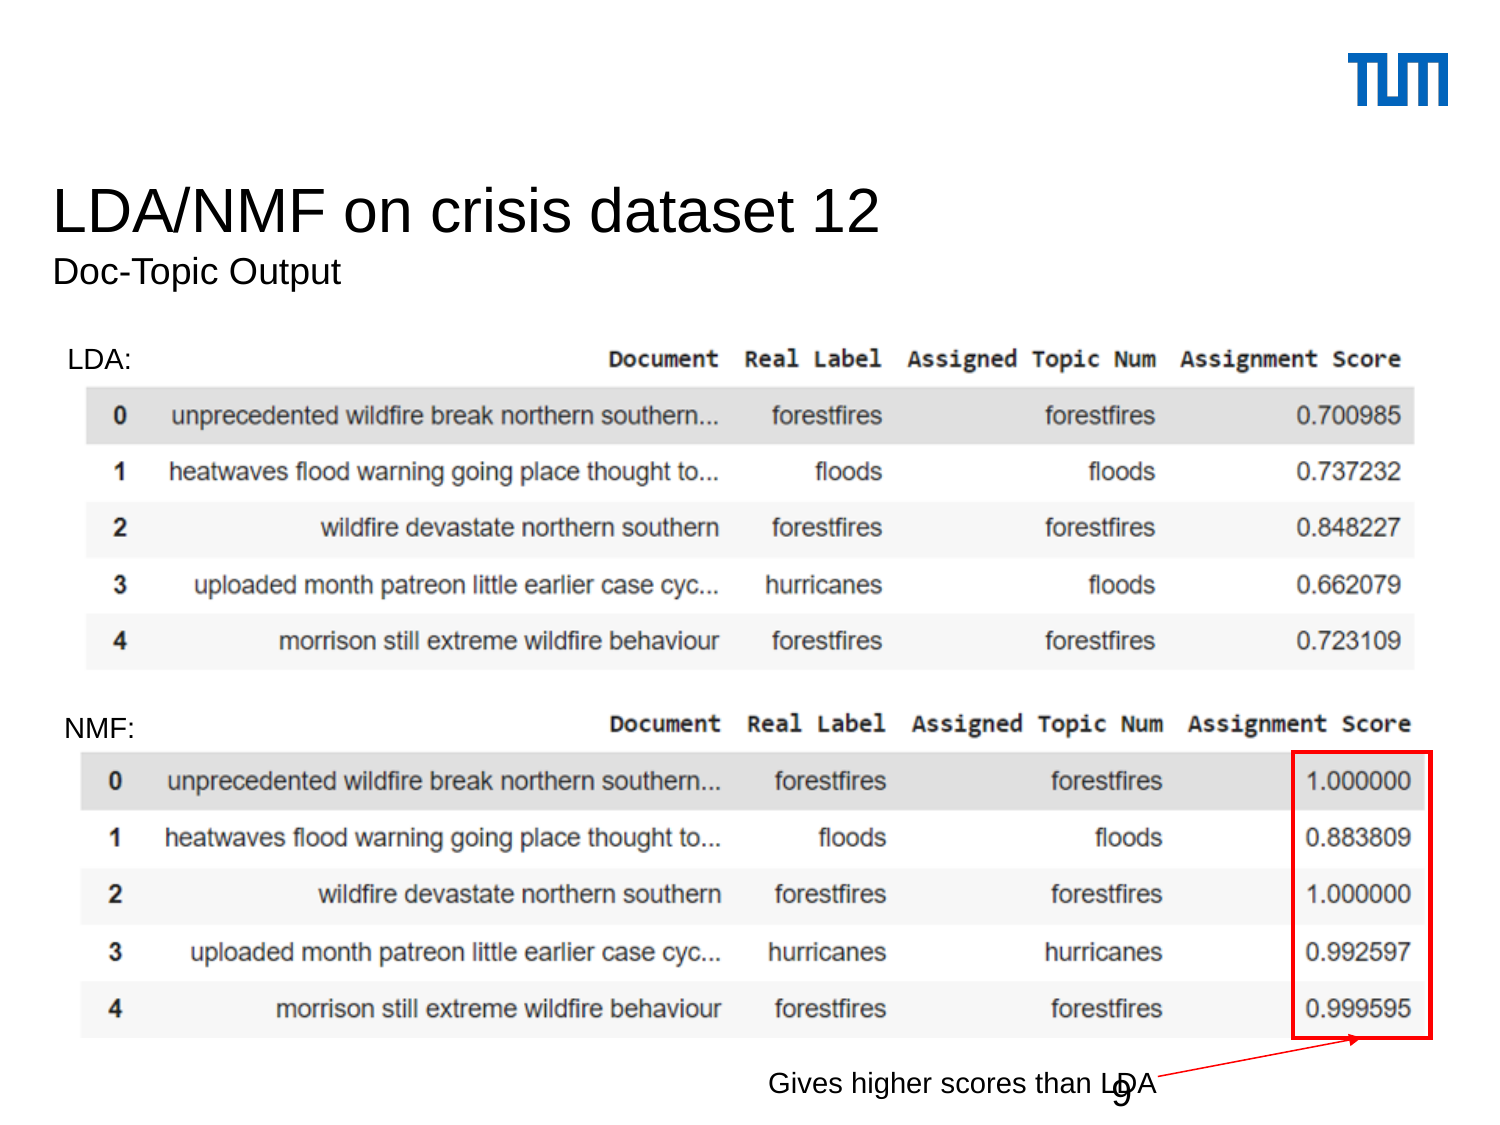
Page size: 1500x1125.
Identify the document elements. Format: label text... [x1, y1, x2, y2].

text_box <number> [1111, 1061, 1448, 1122]
picture [82, 333, 1418, 678]
picture [68, 701, 1433, 1038]
text_box LDA: [52, 333, 148, 384]
text_box <number> [1174, 1061, 1229, 1072]
text_box Gives higher scores than LDA [753, 1056, 1174, 1107]
picture [1295, 754, 1428, 1036]
text_box NMF: [49, 701, 152, 752]
picture [1348, 53, 1448, 106]
text_box LDA/NMF on crisis dataset 12 Doc-Topic Output [52, 165, 1449, 233]
